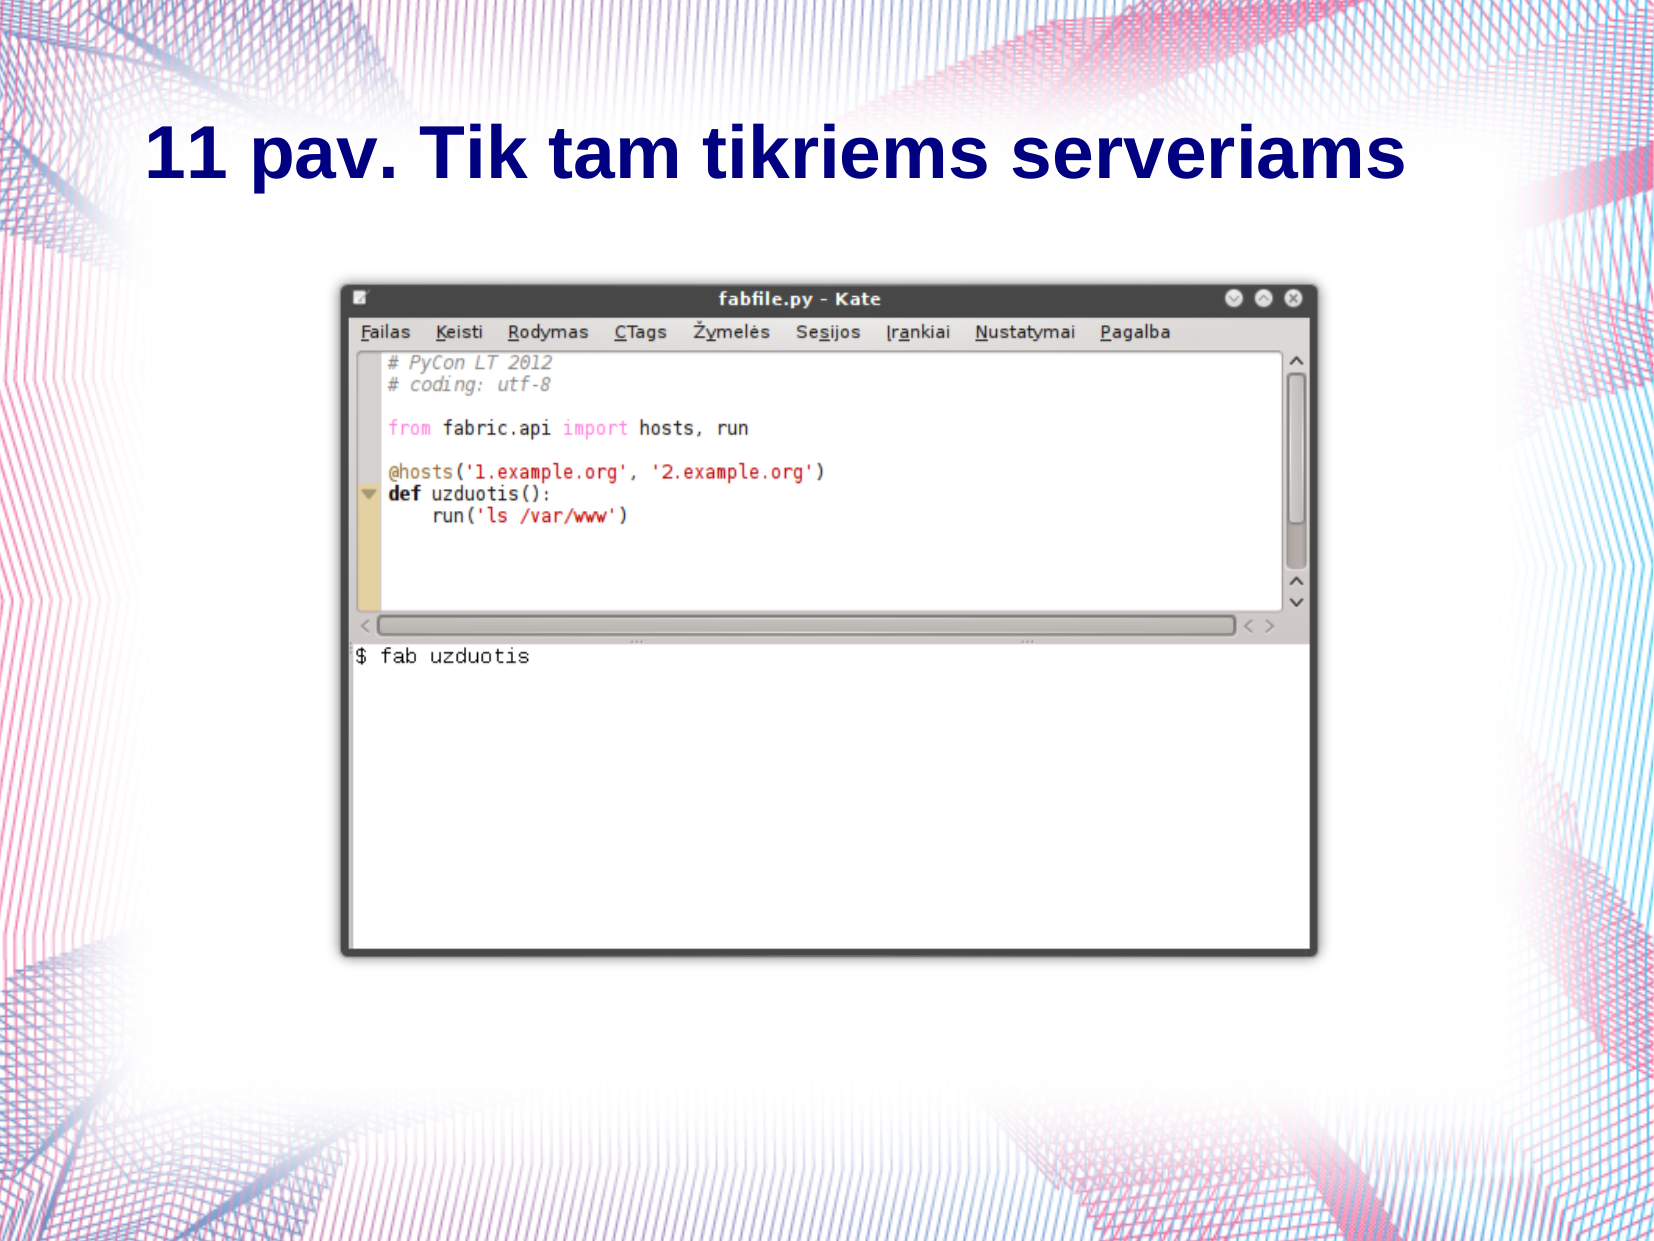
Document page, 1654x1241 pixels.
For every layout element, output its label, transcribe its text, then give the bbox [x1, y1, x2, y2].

picture [0, 0, 1654, 1241]
title 11 pav. Tik tam tikriems serveriams [82, 49, 1571, 257]
